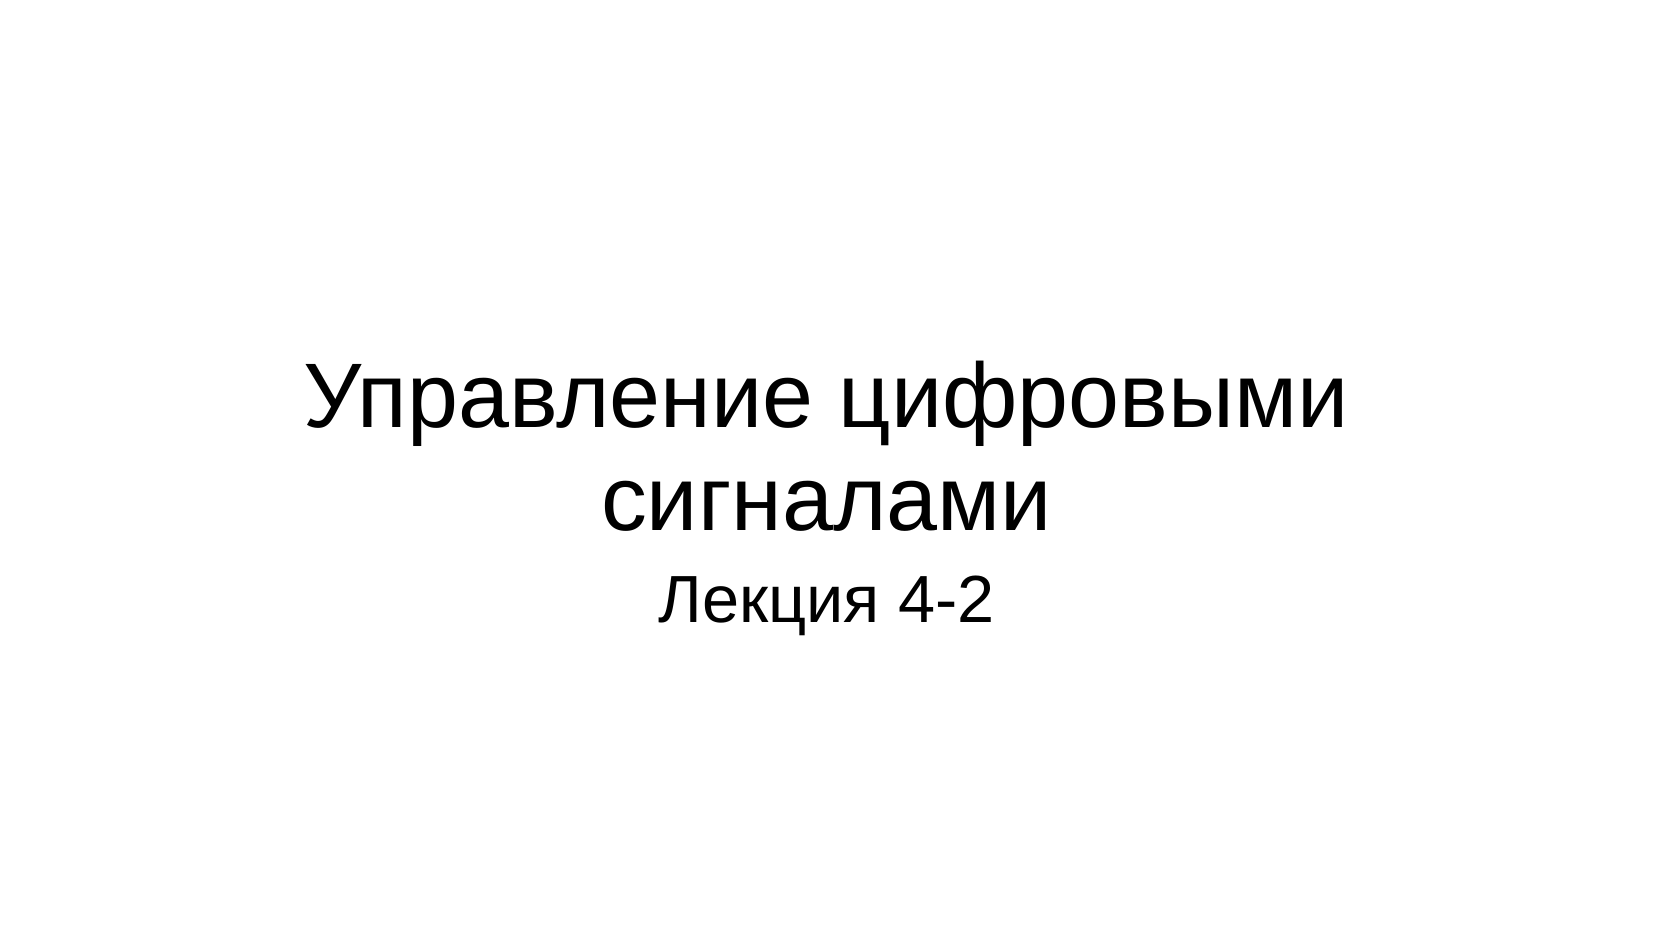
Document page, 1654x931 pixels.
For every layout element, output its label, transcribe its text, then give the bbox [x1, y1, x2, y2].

list Лекция 4-2 [82, 562, 1571, 758]
title Управление цифровыми сигналами [82, 344, 1571, 550]
